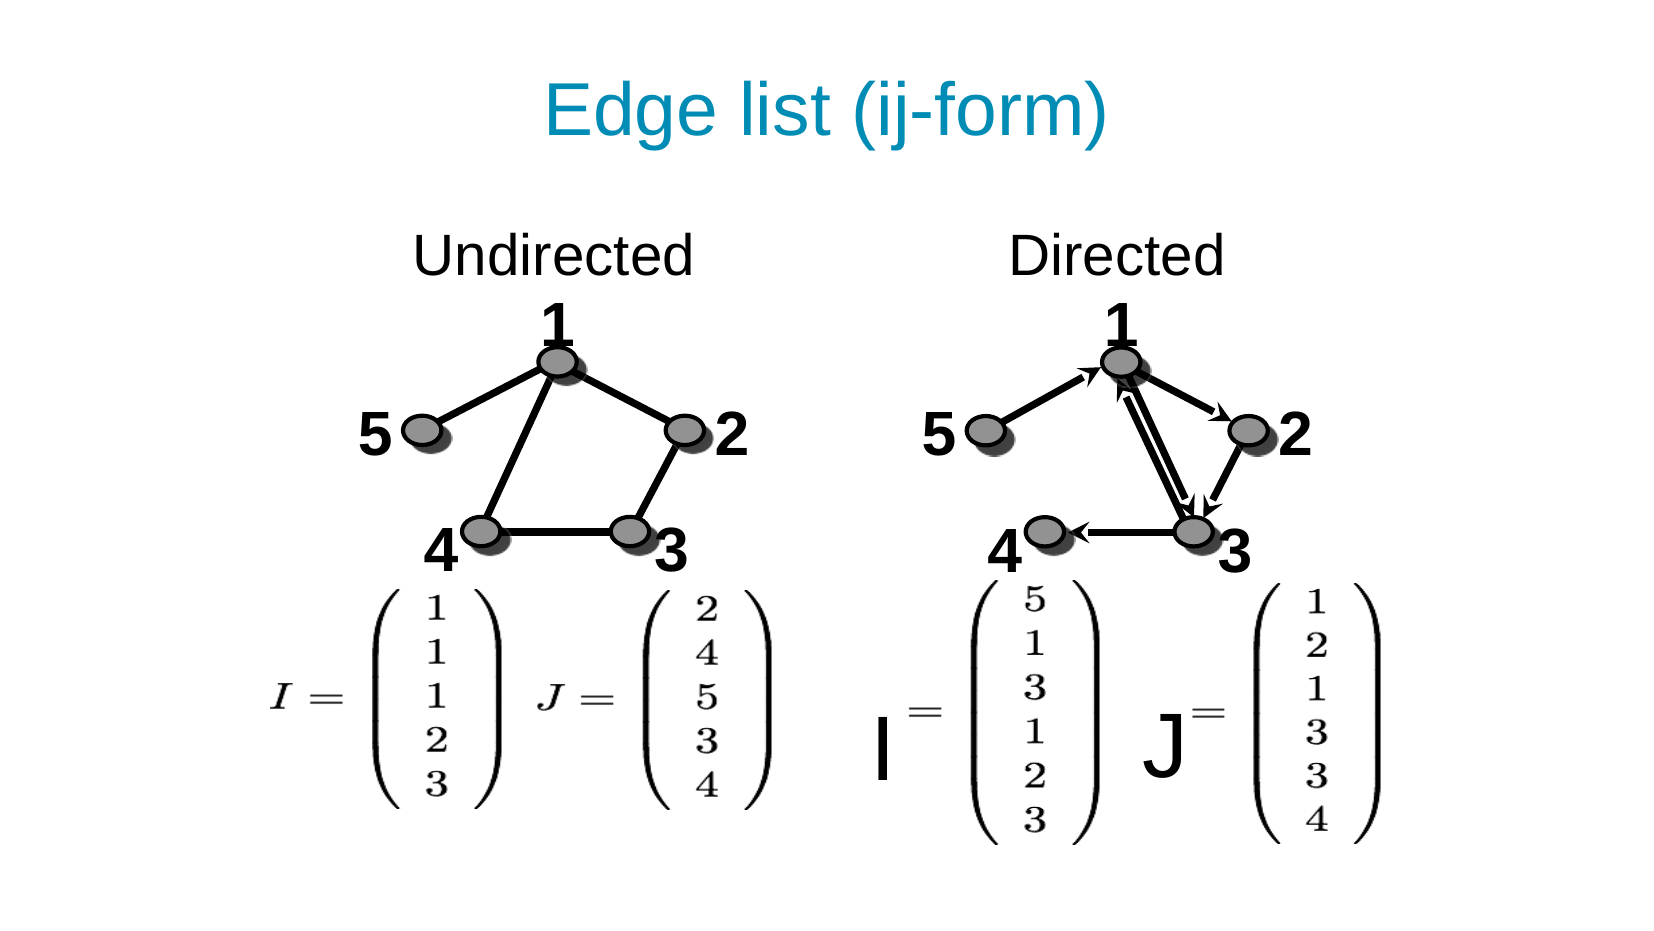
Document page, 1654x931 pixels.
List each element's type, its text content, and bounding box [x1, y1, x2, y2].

text_box Edge list (ij-form) [161, 6, 1492, 206]
text_box [1174, 517, 1209, 547]
text_box J [1127, 678, 1203, 804]
text_box 1 [1095, 296, 1147, 368]
text_box [966, 416, 1006, 446]
picture [1153, 582, 1382, 844]
text_box [665, 415, 705, 446]
text_box [1229, 416, 1268, 446]
text_box 3 [645, 500, 698, 589]
text_box Undirected [404, 208, 704, 296]
text_box 2 [706, 384, 758, 477]
text_box 5 [913, 384, 965, 477]
text_box I [855, 681, 911, 807]
text_box [1103, 368, 1139, 377]
text_box Directed [999, 209, 1235, 296]
text_box 4 [415, 500, 467, 588]
text_box 2 [1269, 384, 1322, 477]
picture [270, 588, 503, 809]
text_box 5 [349, 384, 401, 477]
picture [537, 589, 773, 810]
text_box 3 [1209, 501, 1261, 582]
text_box 1 [531, 296, 584, 368]
text_box [610, 516, 645, 547]
picture [865, 579, 1101, 845]
text_box [403, 415, 442, 446]
text_box [467, 516, 501, 547]
text_box [1031, 517, 1065, 547]
text_box [540, 368, 575, 377]
text_box 4 [979, 501, 1031, 579]
